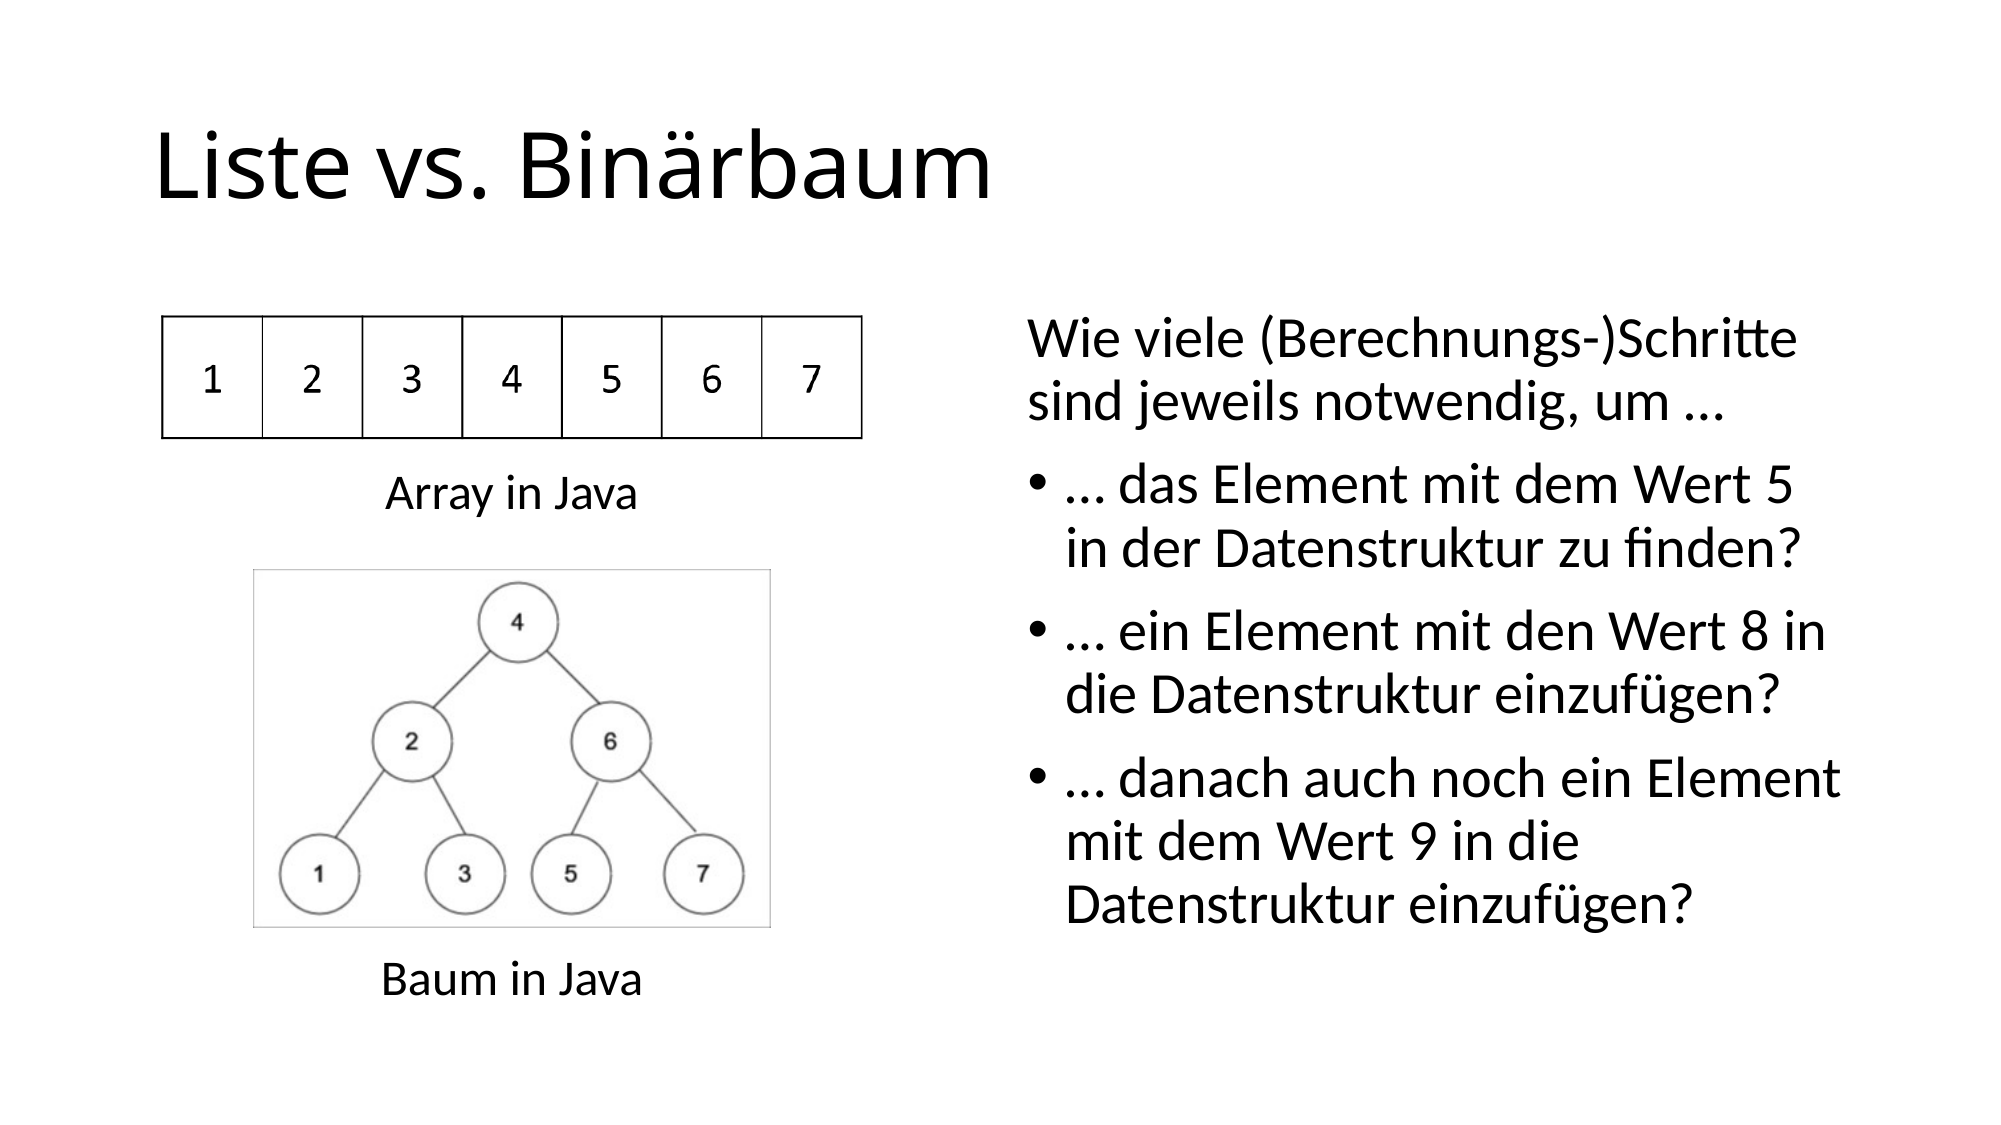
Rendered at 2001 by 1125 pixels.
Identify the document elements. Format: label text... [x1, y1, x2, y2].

text_box Array in Java [370, 452, 654, 528]
text_box Baum in Java [366, 937, 659, 1013]
picture [253, 569, 771, 928]
list Wie viele (Berechnungs-)Schritte sind jeweils notwendig, um … … das Element mit dem Wert 5 in der Datenstruktur zu finden? … ein Element mit den Wert 8 in die Datenstruktur einzufügen? … danach auch noch ein Element mit dem Wert 9 in die Datenstruktur einzufügen? [1012, 299, 1863, 1014]
title Liste vs. Binärbaum [137, 59, 1863, 278]
picture [161, 315, 863, 440]
